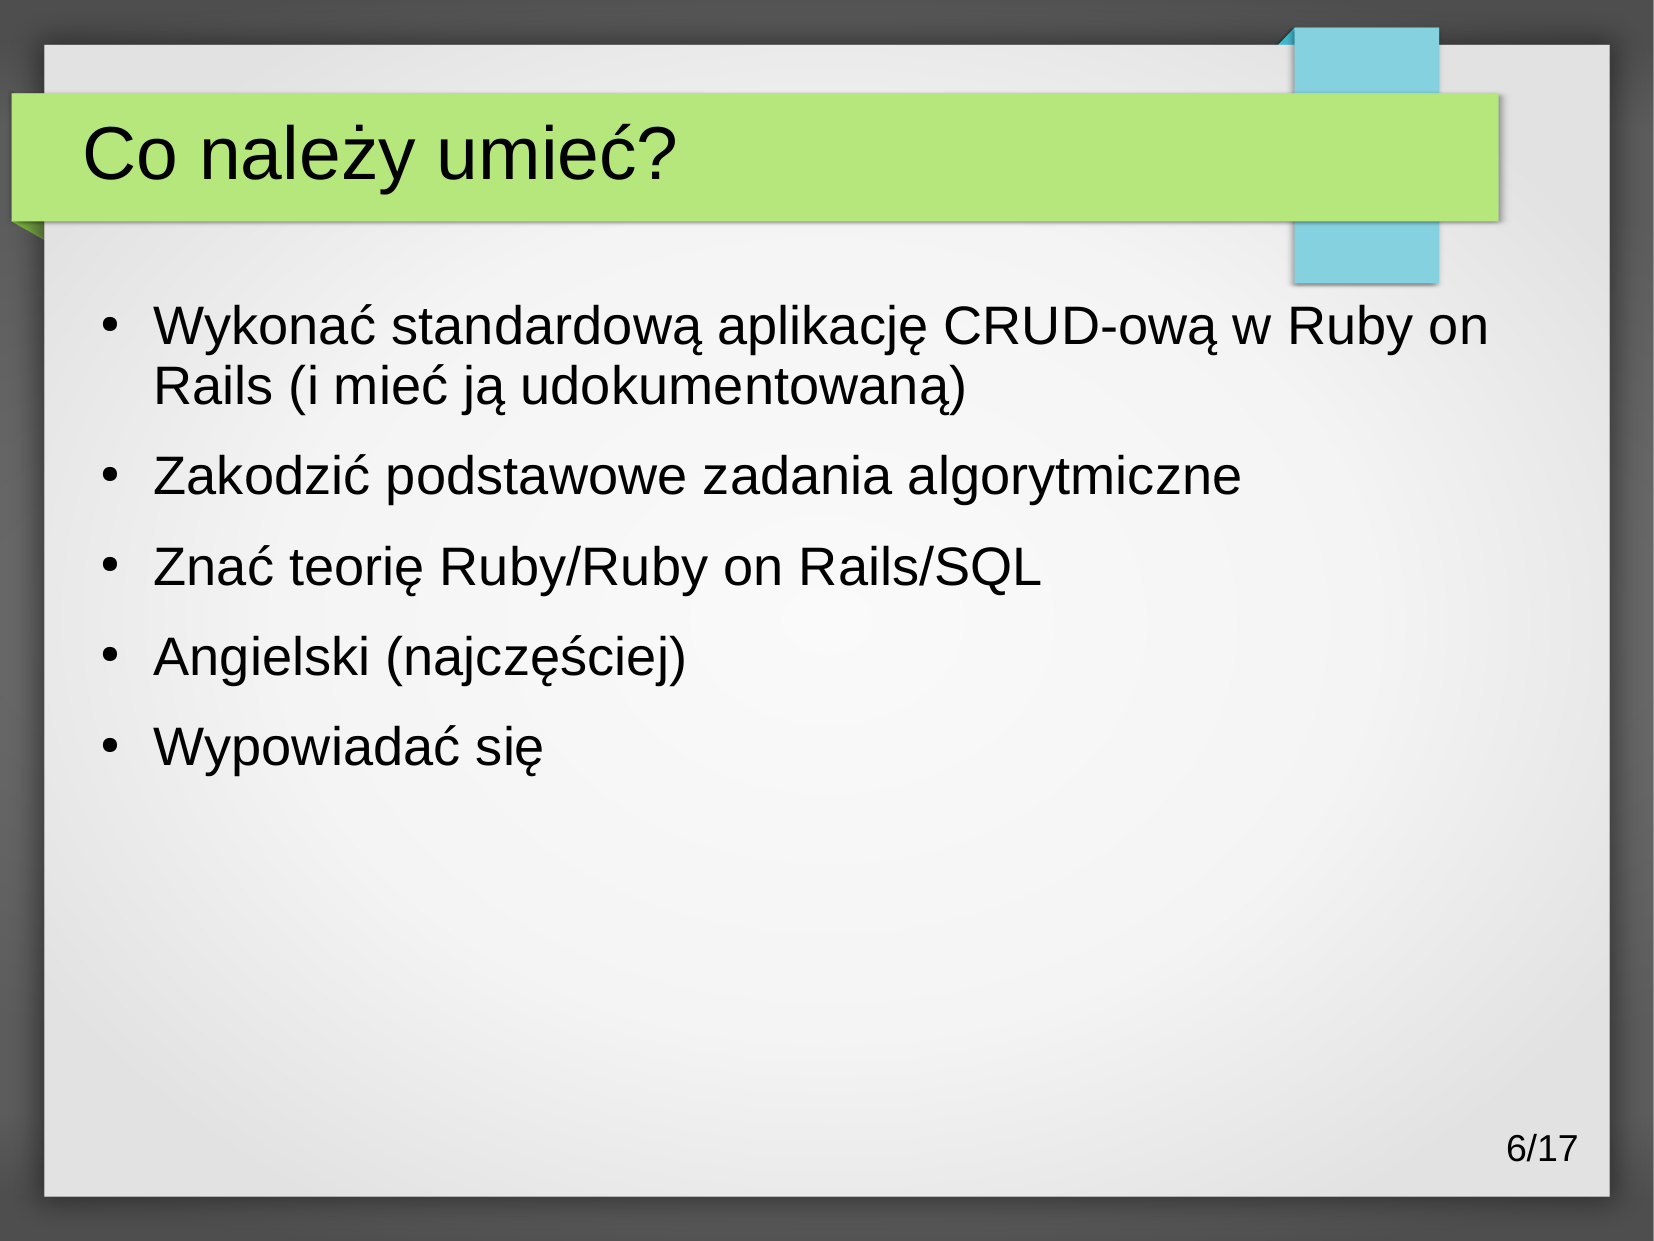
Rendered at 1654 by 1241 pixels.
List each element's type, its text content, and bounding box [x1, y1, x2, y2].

list Wykonać standardową aplikację CRUD-ową w Ruby on Rails (i mieć ją udokumentowaną) Zakodzić podstawowe zadania algorytmiczne Znać teorię Ruby/Ruby on Rails/SQL Angielski (najczęściej) Wypowiadać się [82, 295, 1571, 1015]
text_box <numer>/17 [1491, 1119, 1654, 1191]
title Co należy umieć? [82, 94, 1264, 213]
picture [0, 0, 1654, 1241]
